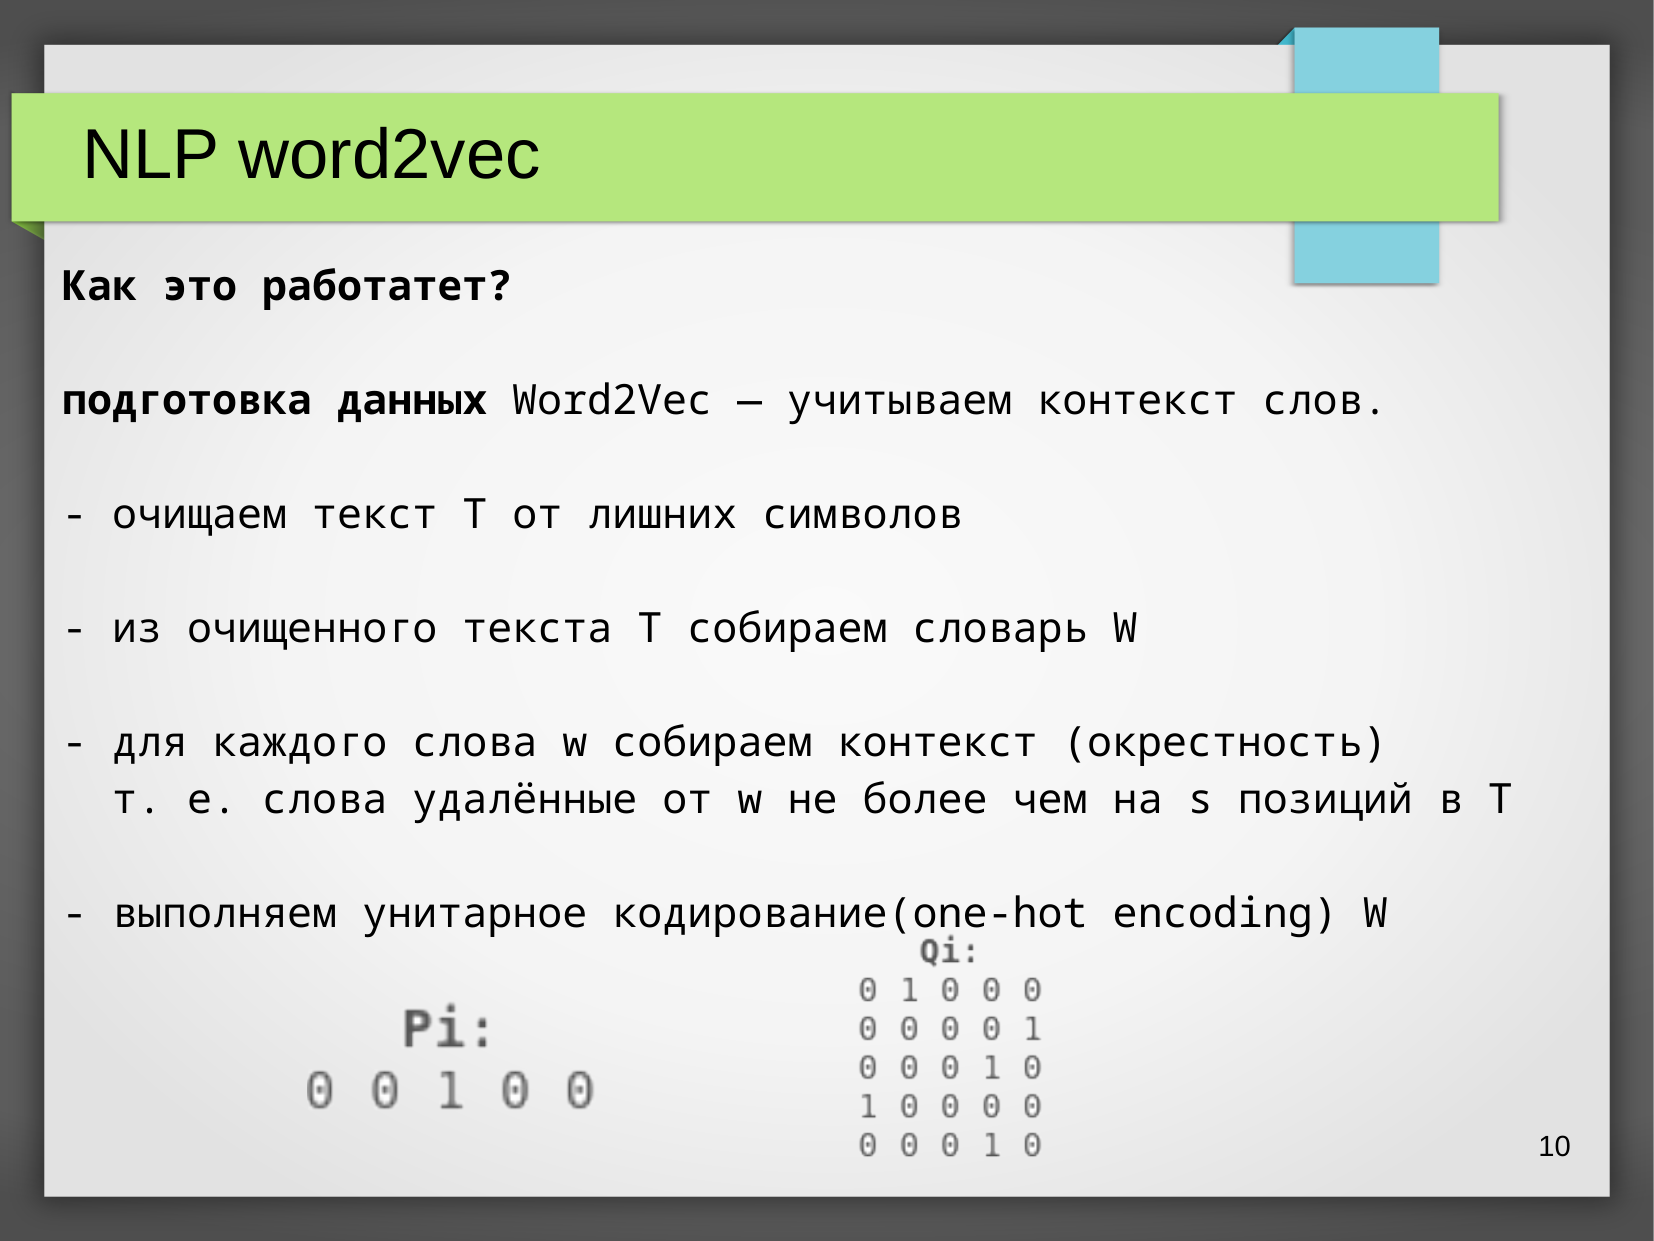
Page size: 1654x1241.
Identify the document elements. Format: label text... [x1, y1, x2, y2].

text_box Как это работатет? подготовка данных Word2Vec — учитываем контекст слов. - очищаем текст T от лишних символов - из очищенного текста T собираем словарь W - для каждого слова w собираем контекст (окрестность) т. е. слова удалённые от w не более чем на s позиций в T - выполняем унитарное кодирование(one-hot encoding) W [47, 248, 1595, 927]
picture [0, 0, 1654, 1241]
title NLP word2vec [82, 113, 1406, 194]
